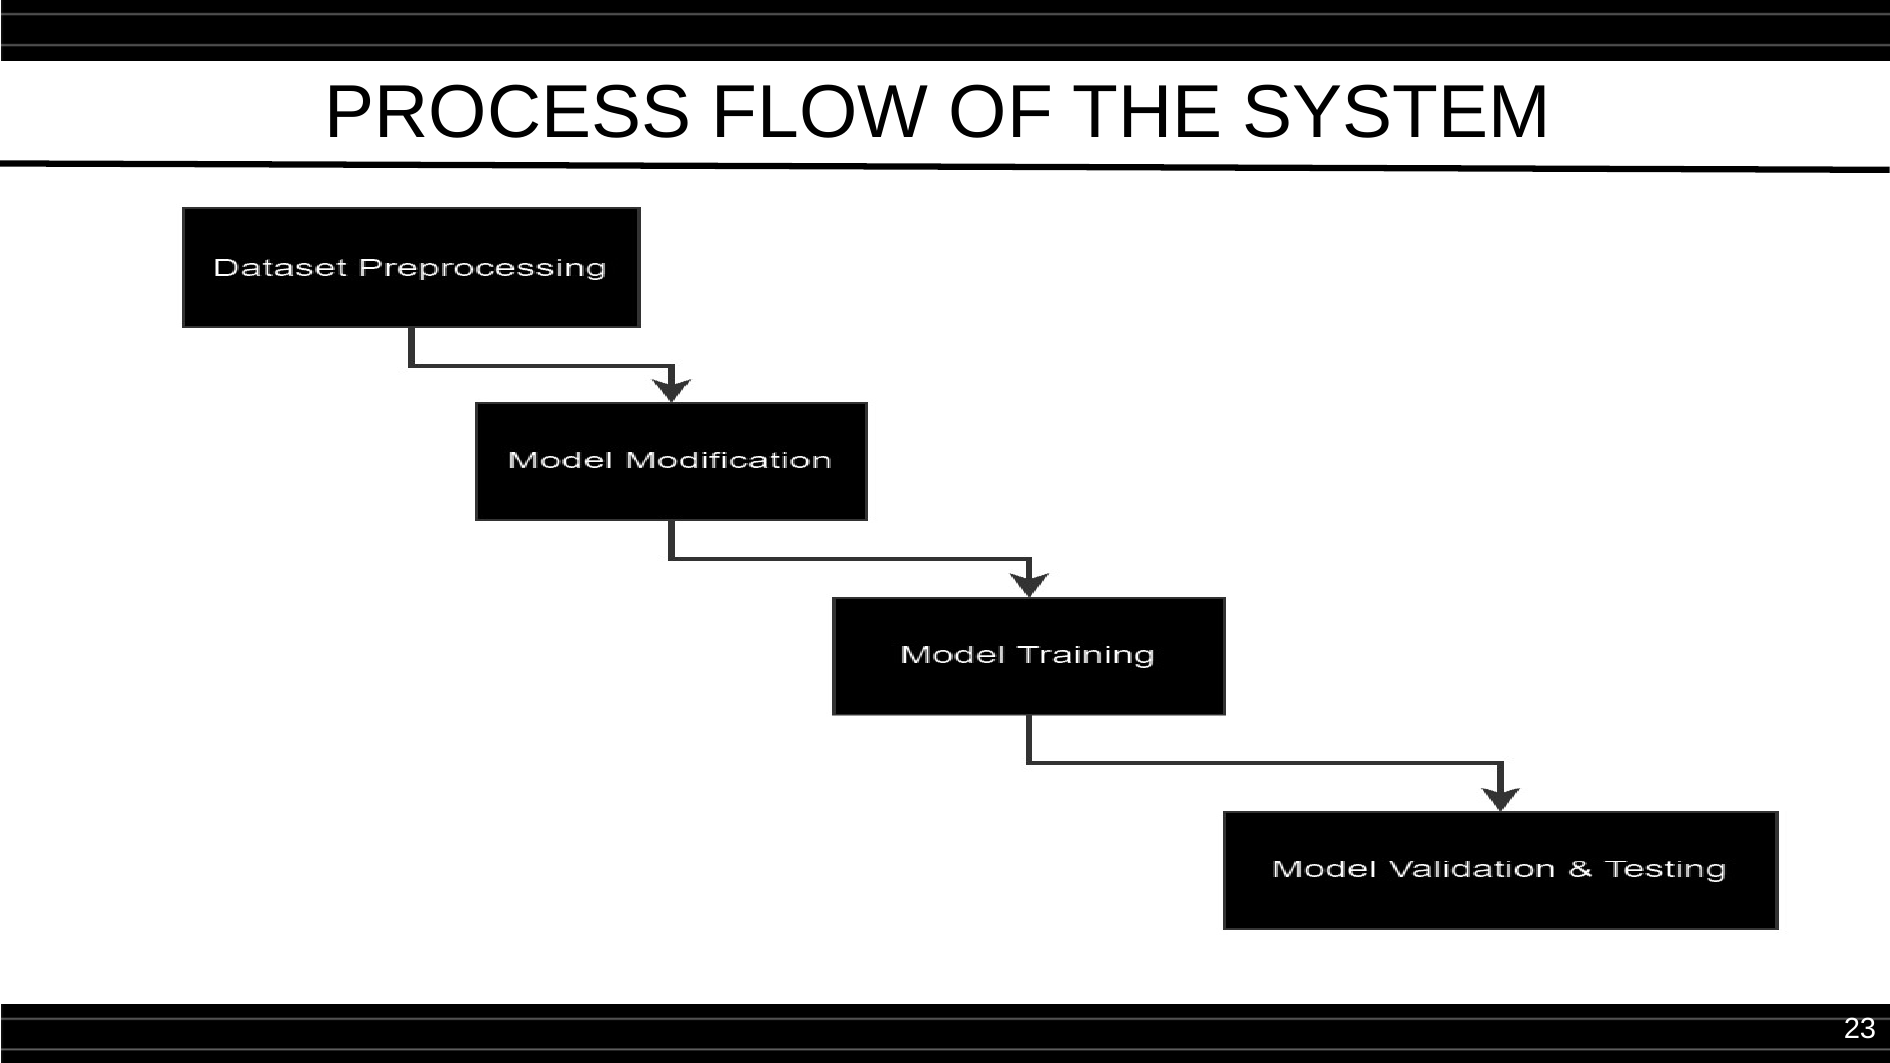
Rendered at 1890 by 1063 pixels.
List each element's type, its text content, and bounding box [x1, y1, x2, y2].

picture [1, 0, 1890, 61]
picture [1, 1004, 1890, 1063]
title PROCESS FLOW OF THE SYSTEM [88, 65, 1789, 158]
picture [176, 203, 1789, 935]
